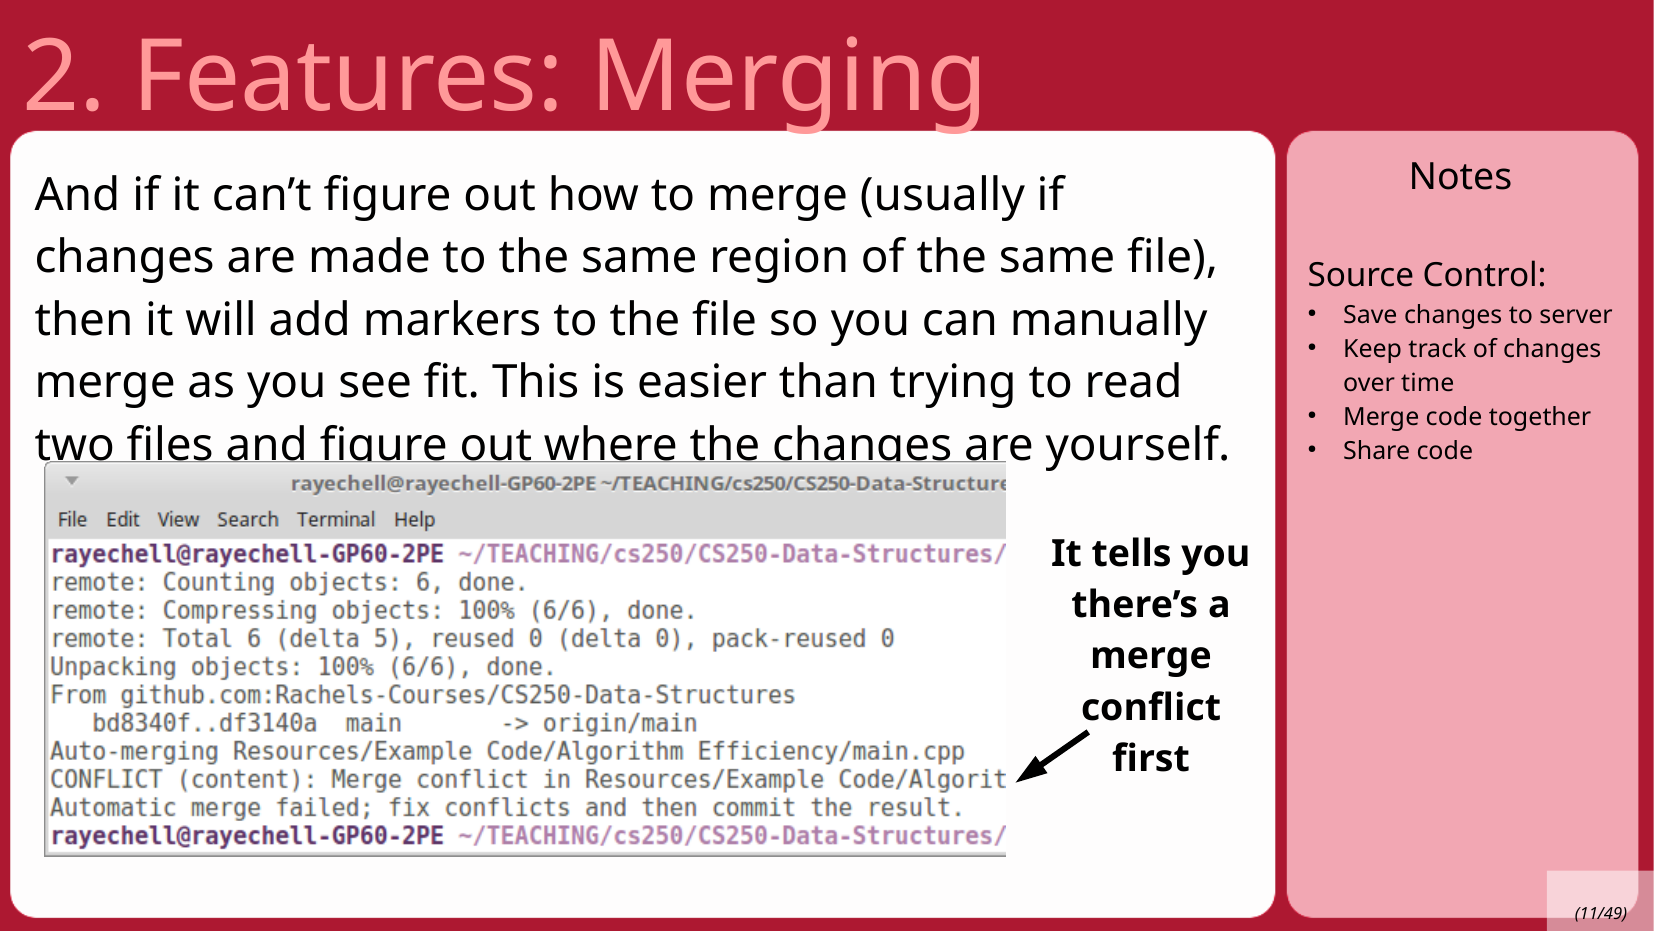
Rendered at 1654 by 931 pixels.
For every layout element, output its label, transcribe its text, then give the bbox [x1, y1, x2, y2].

text_box Notes Source Control: Save changes to server Keep track of changes over time Merge code together Share code [1290, 141, 1631, 419]
text_box And if it can’t figure out how to merge (usually if changes are made to the same region of the same file), then it will add markers to the file so you can manually merge as you see fit. This is easier than trying to read two files and figure out where the changes are yourself. [34, 160, 1248, 419]
picture [0, 0, 1654, 931]
title 2. Features: Merging [22, 7, 1511, 136]
text_box It tells you there’s a merge conflict first [1036, 423, 1267, 886]
text_box (<number>/49) [1546, 877, 1654, 931]
